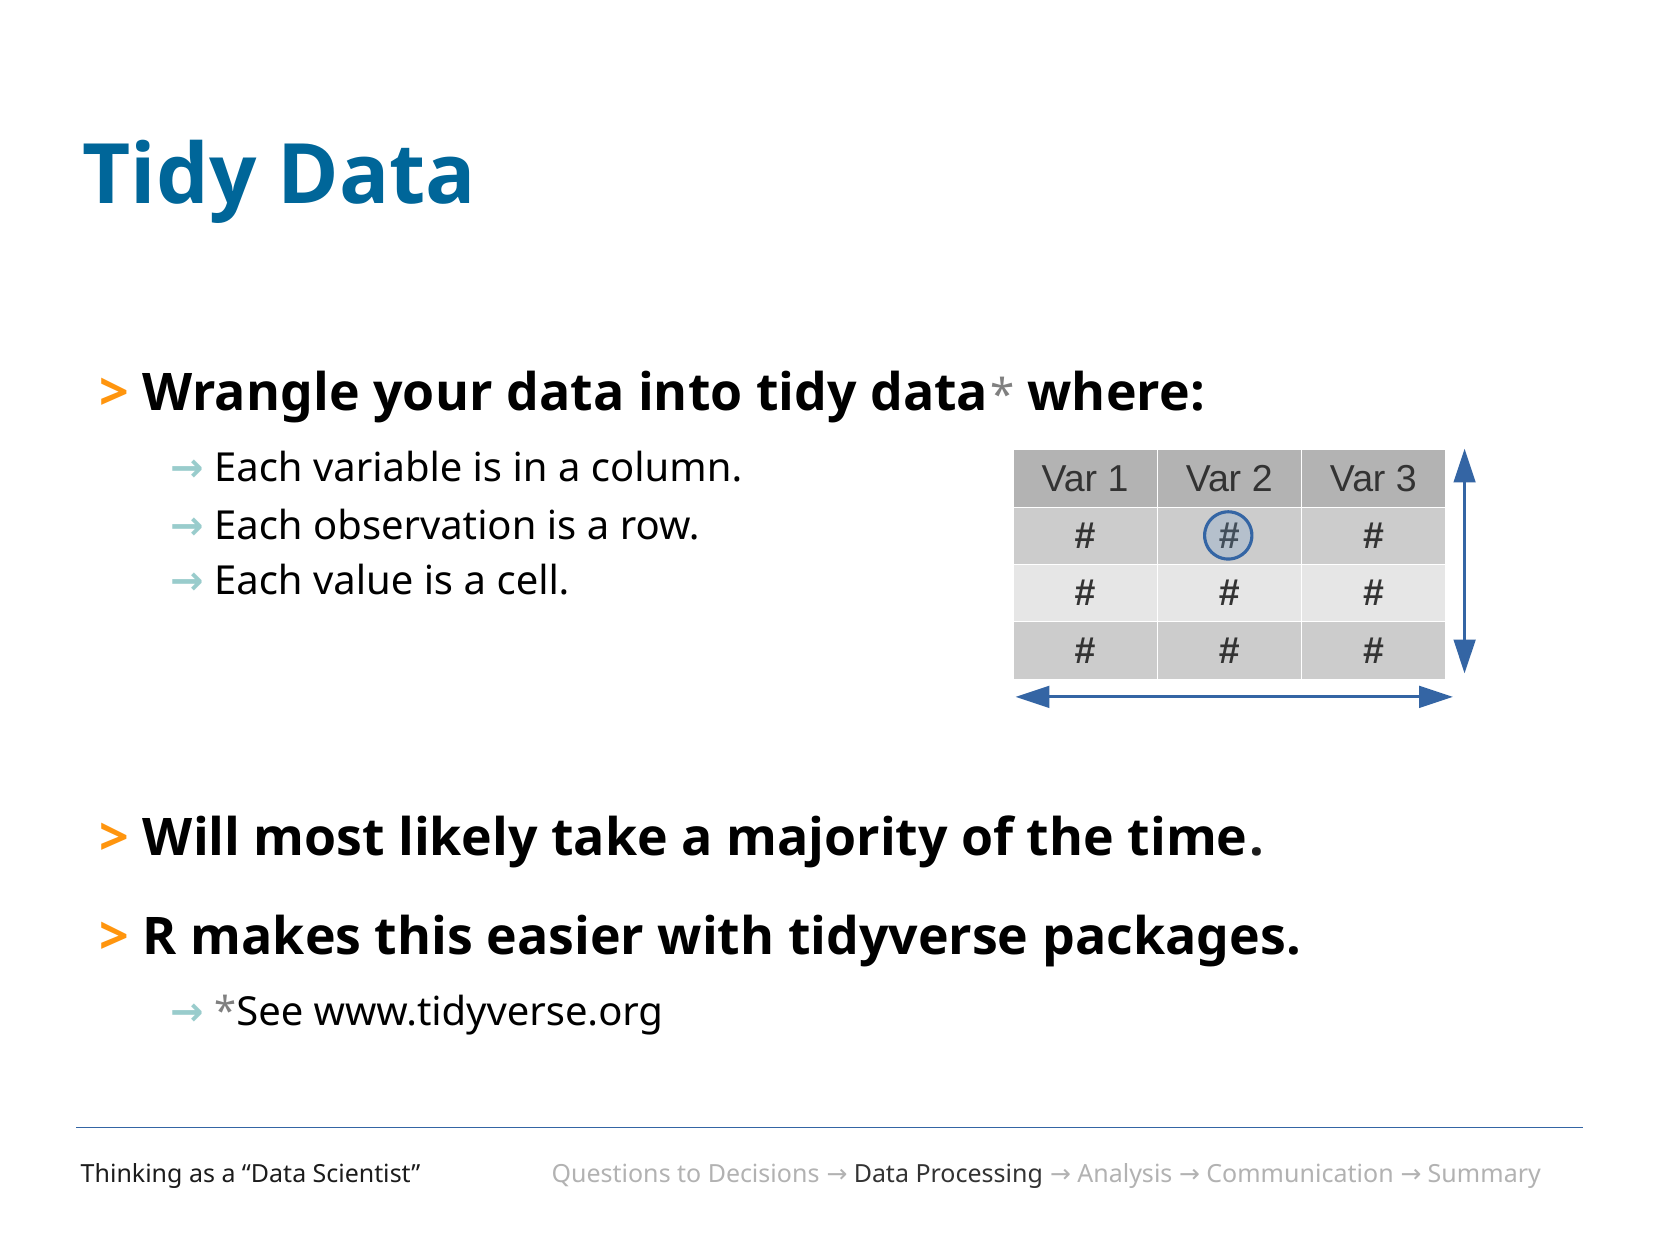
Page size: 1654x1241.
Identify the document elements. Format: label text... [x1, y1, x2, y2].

table_cell # [1158, 508, 1301, 564]
table_cell # [1302, 565, 1445, 621]
table_cell # [1302, 508, 1445, 564]
text_box [1204, 511, 1252, 560]
title Tidy Data [82, 72, 1571, 271]
table_header Var 1 [1014, 450, 1157, 507]
table_cell # [1158, 565, 1301, 621]
table_cell # [1014, 565, 1157, 621]
list > Wrangle your data into tidy data* where: → Each variable is in a column. → Each observation is a row. → Each value is a cell. > Will most likely take a majority of the time. > R makes this easier with tidyverse packages. → *See www.tidyverse.org [82, 355, 1571, 1047]
table_cell # [1014, 508, 1157, 564]
table_cell # [1158, 622, 1301, 679]
table_header Var 3 [1302, 450, 1445, 507]
text_box Thinking as a “Data Scientist” [65, 1148, 536, 1225]
table_cell # [1302, 622, 1445, 679]
table_header Var 2 [1158, 450, 1301, 507]
text_box Questions to Decisions → Data Processing → Analysis → Communication → Summary [536, 1148, 1587, 1225]
table_cell # [1014, 622, 1157, 679]
